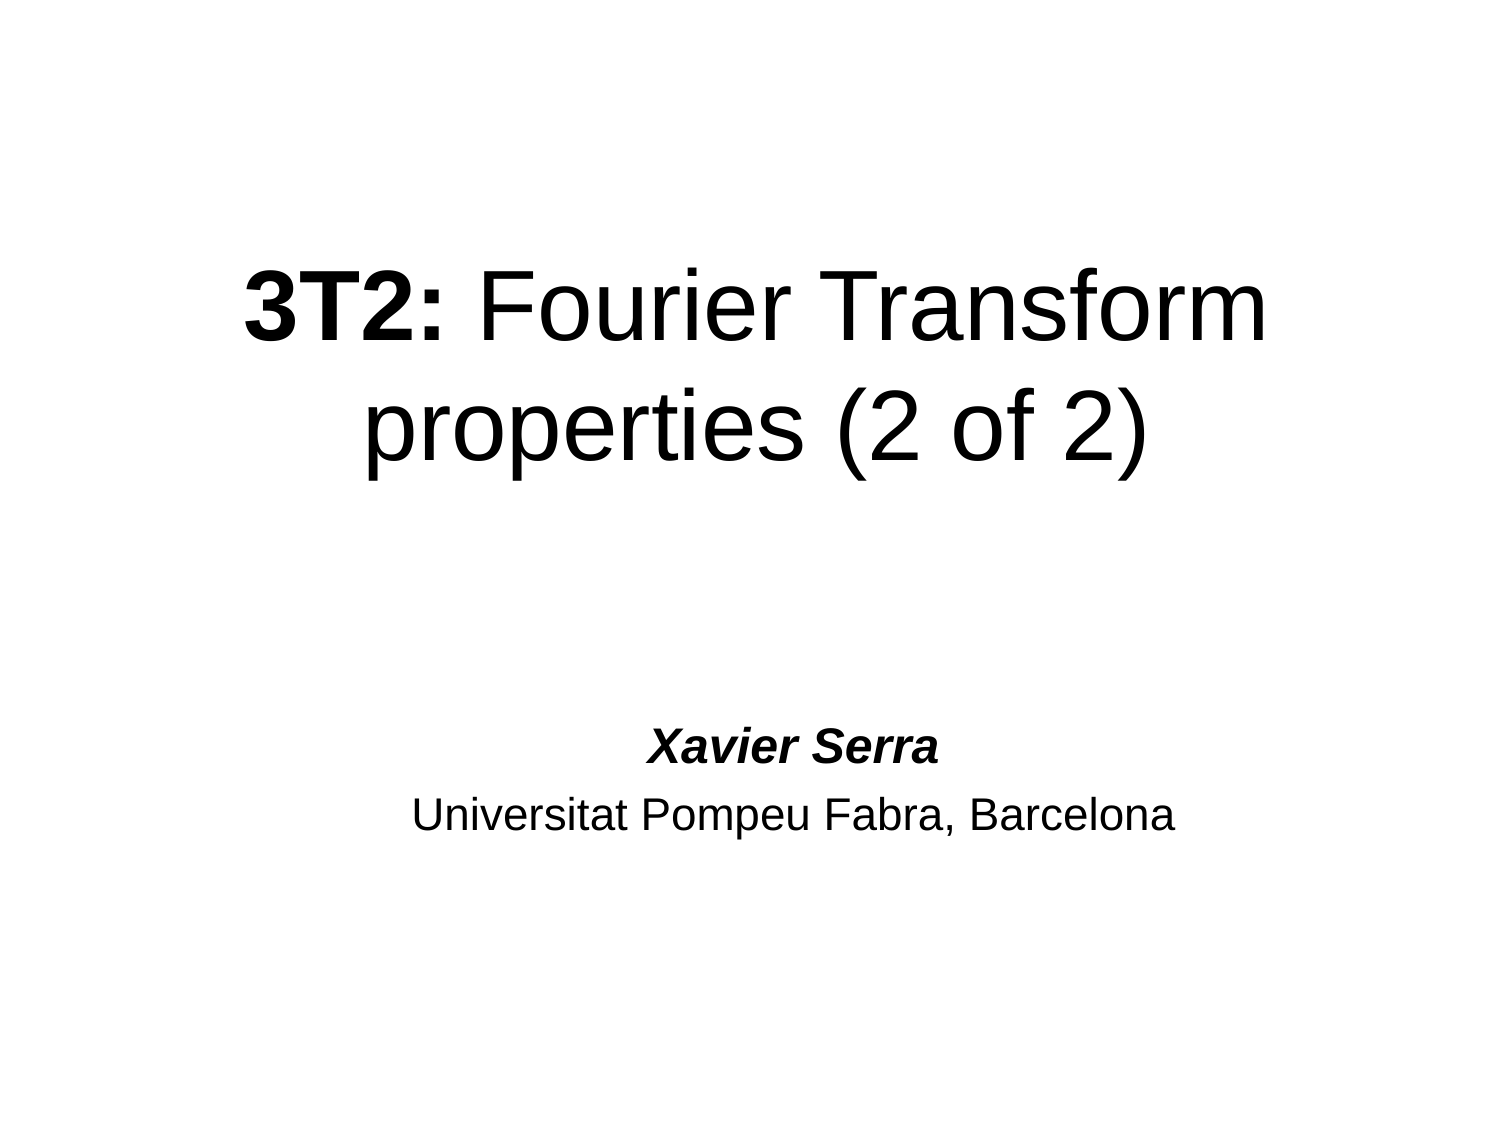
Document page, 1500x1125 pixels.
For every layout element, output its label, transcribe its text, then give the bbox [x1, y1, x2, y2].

title 3T2: Fourier Transform properties (2 of 2) [48, 90, 1429, 631]
text_box Xavier Serra Universitat Pompeu Fabra, Barcelona [337, 710, 1250, 887]
